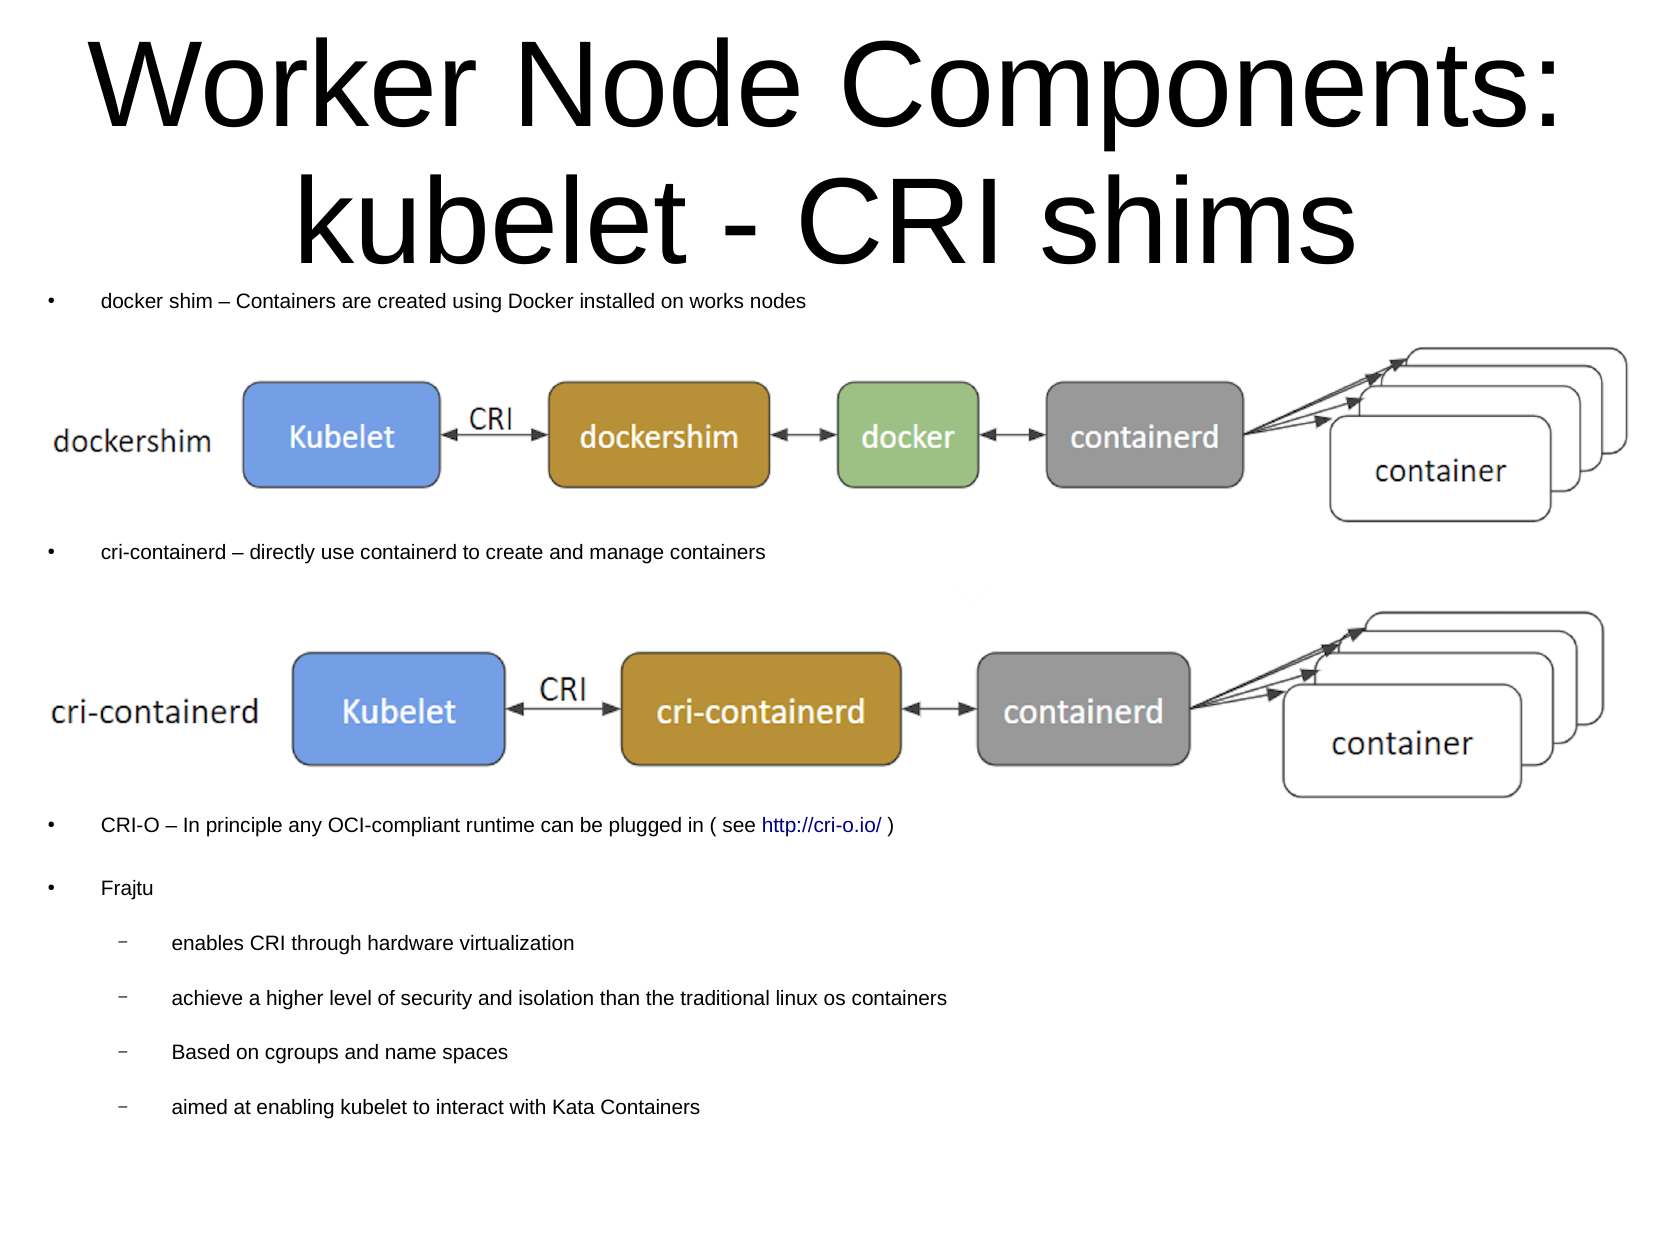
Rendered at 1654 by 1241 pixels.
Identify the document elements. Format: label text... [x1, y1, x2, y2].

picture [45, 585, 1620, 812]
list docker shim – Containers are created using Docker installed on works nodes cri-containerd – directly use containerd to create and manage containers CRI-O – In principle any OCI-compliant runtime can be plugged in ( see http://cri-o.io/ ) Frajtu enables CRI through hardware virtualization achieve a higher level of security and isolation than the traditional linux os containers Based on cgroups and name spaces aimed at enabling kubelet to interact with Kata Containers [30, 526, 1571, 1216]
title Worker Node Components: kubelet - CRI shims [82, 16, 1571, 290]
list docker shim – Containers are created using Docker installed on works nodes cri-containerd – directly use containerd to create and manage containers CRI-O – In principle any OCI-compliant runtime can be plugged in ( see http://cri-o.io/ ) Frajtu enables CRI through hardware virtualization achieve a higher level of security and isolation than the traditional linux os containers Based on cgroups and name spaces aimed at enabling kubelet to interact with Kata Containers [30, 290, 1571, 332]
picture [30, 332, 1637, 526]
